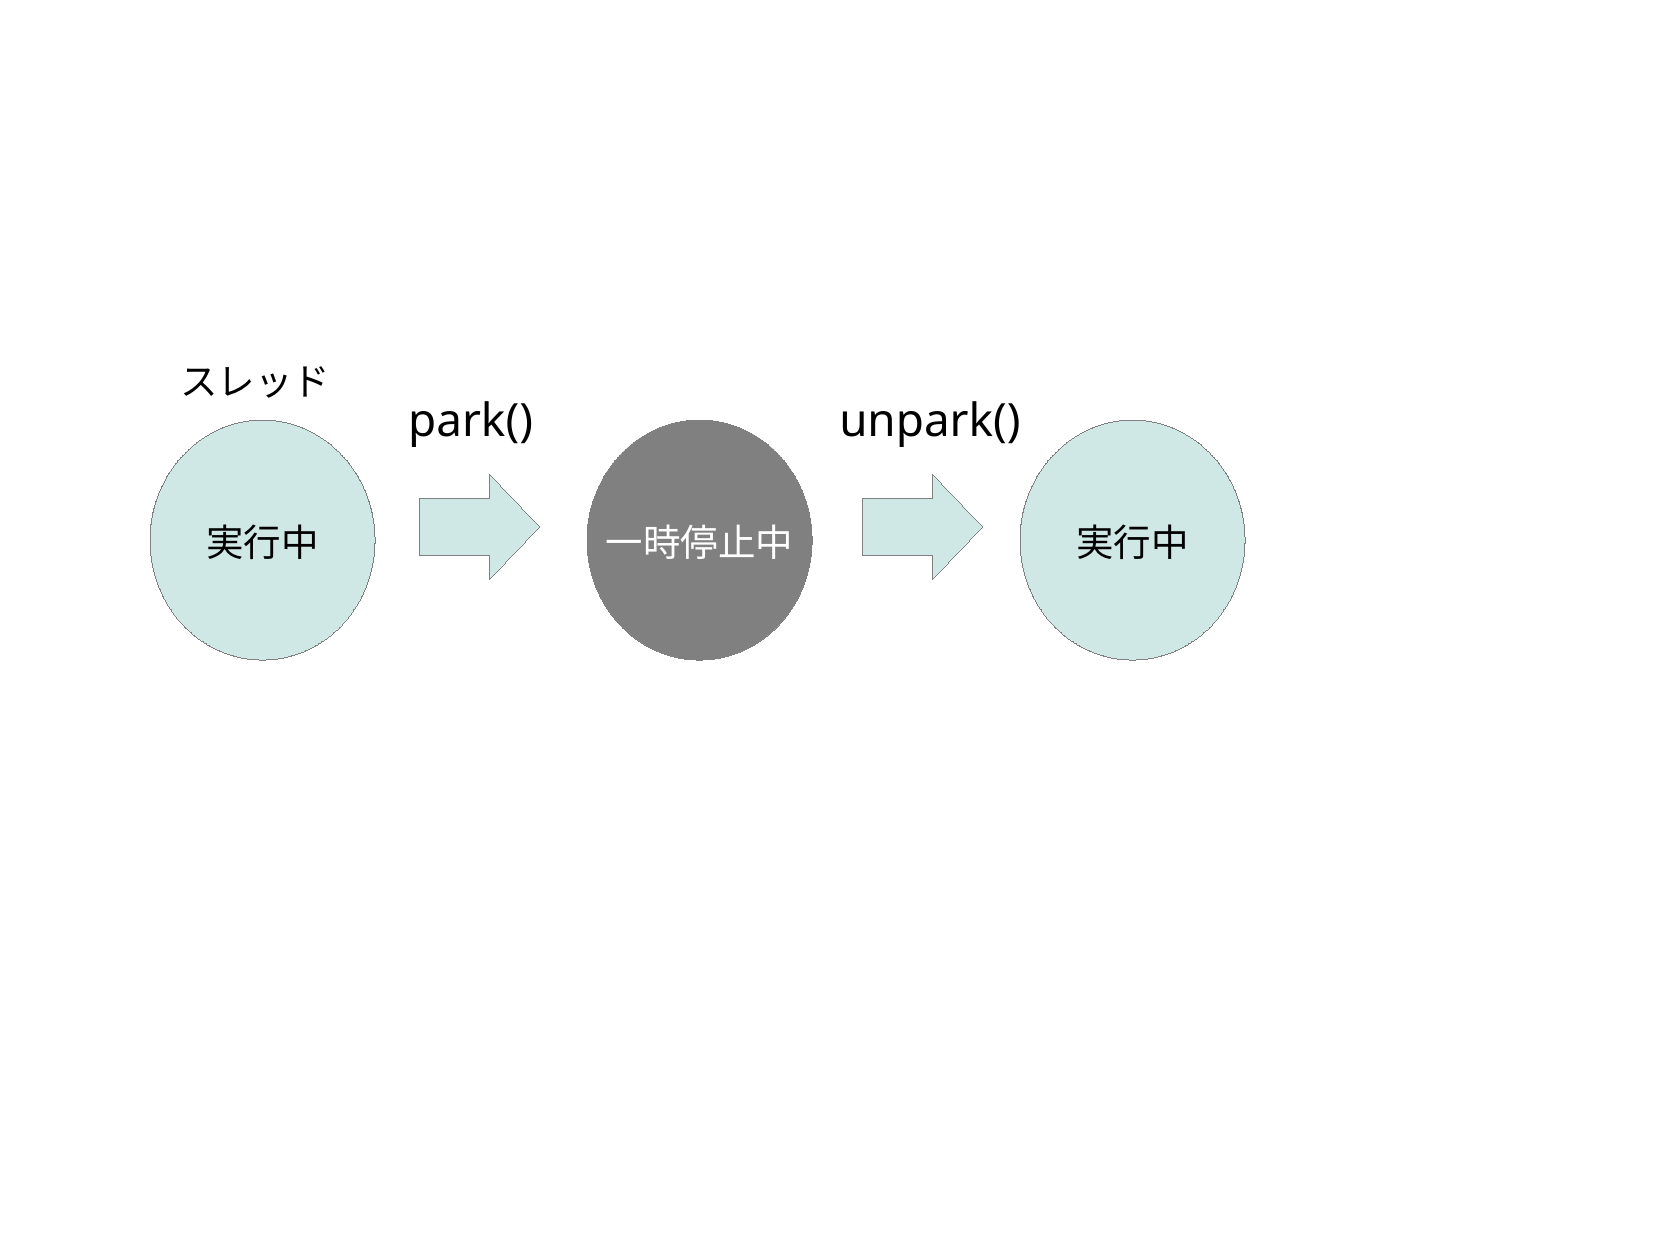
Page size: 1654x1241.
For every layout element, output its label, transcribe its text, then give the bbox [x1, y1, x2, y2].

text_box [419, 474, 540, 580]
text_box スレッド [165, 345, 346, 404]
text_box unpark() [824, 380, 1039, 454]
text_box 一時停止中 [587, 420, 813, 661]
text_box park() [393, 380, 562, 454]
text_box 実行中 [150, 420, 376, 661]
text_box 実行中 [1020, 420, 1246, 661]
text_box [862, 474, 983, 580]
